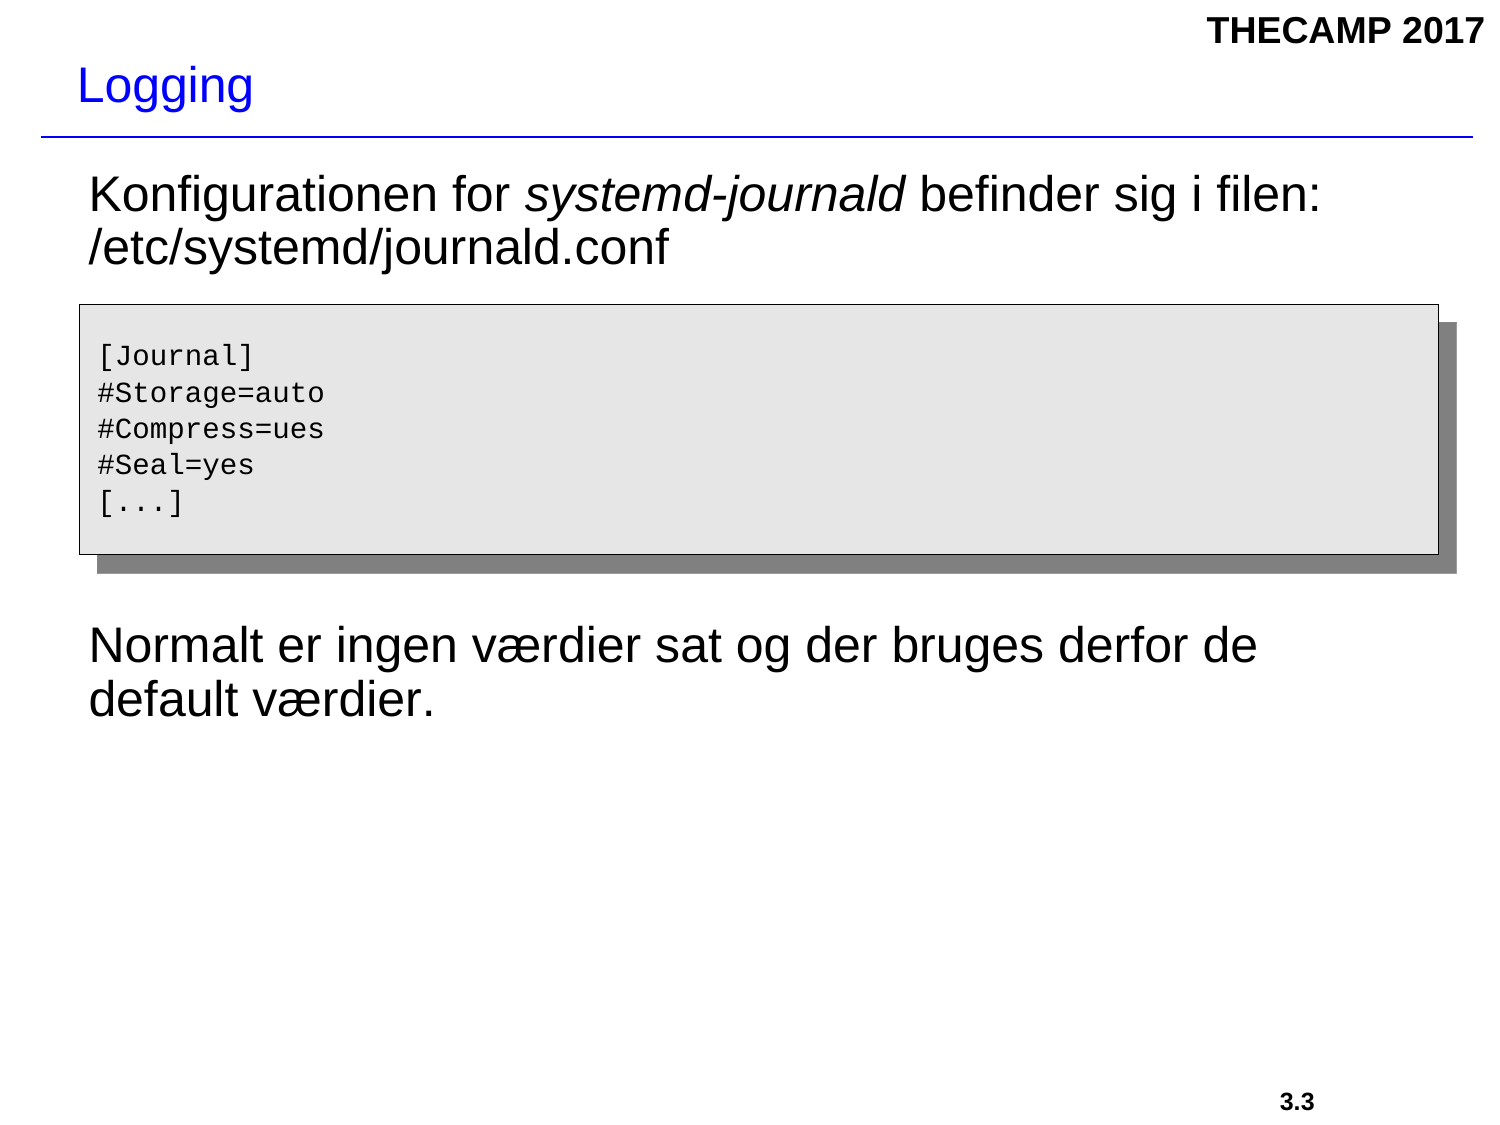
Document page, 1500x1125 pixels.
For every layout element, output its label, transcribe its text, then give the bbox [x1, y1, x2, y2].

list Konfigurationen for systemd-journald befinder sig i filen: /etc/systemd/journald.conf Normalt er ingen værdier sat og der bruges derfor de default værdier. [88, 555, 1398, 857]
text_box [Journal] #Storage=auto #Compress=ues #Seal=yes [...] [79, 304, 1439, 555]
title Logging [76, 39, 1424, 126]
list Konfigurationen for systemd-journald befinder sig i filen: /etc/systemd/journald.conf Normalt er ingen værdier sat og der bruges derfor de default værdier. [88, 113, 1398, 304]
